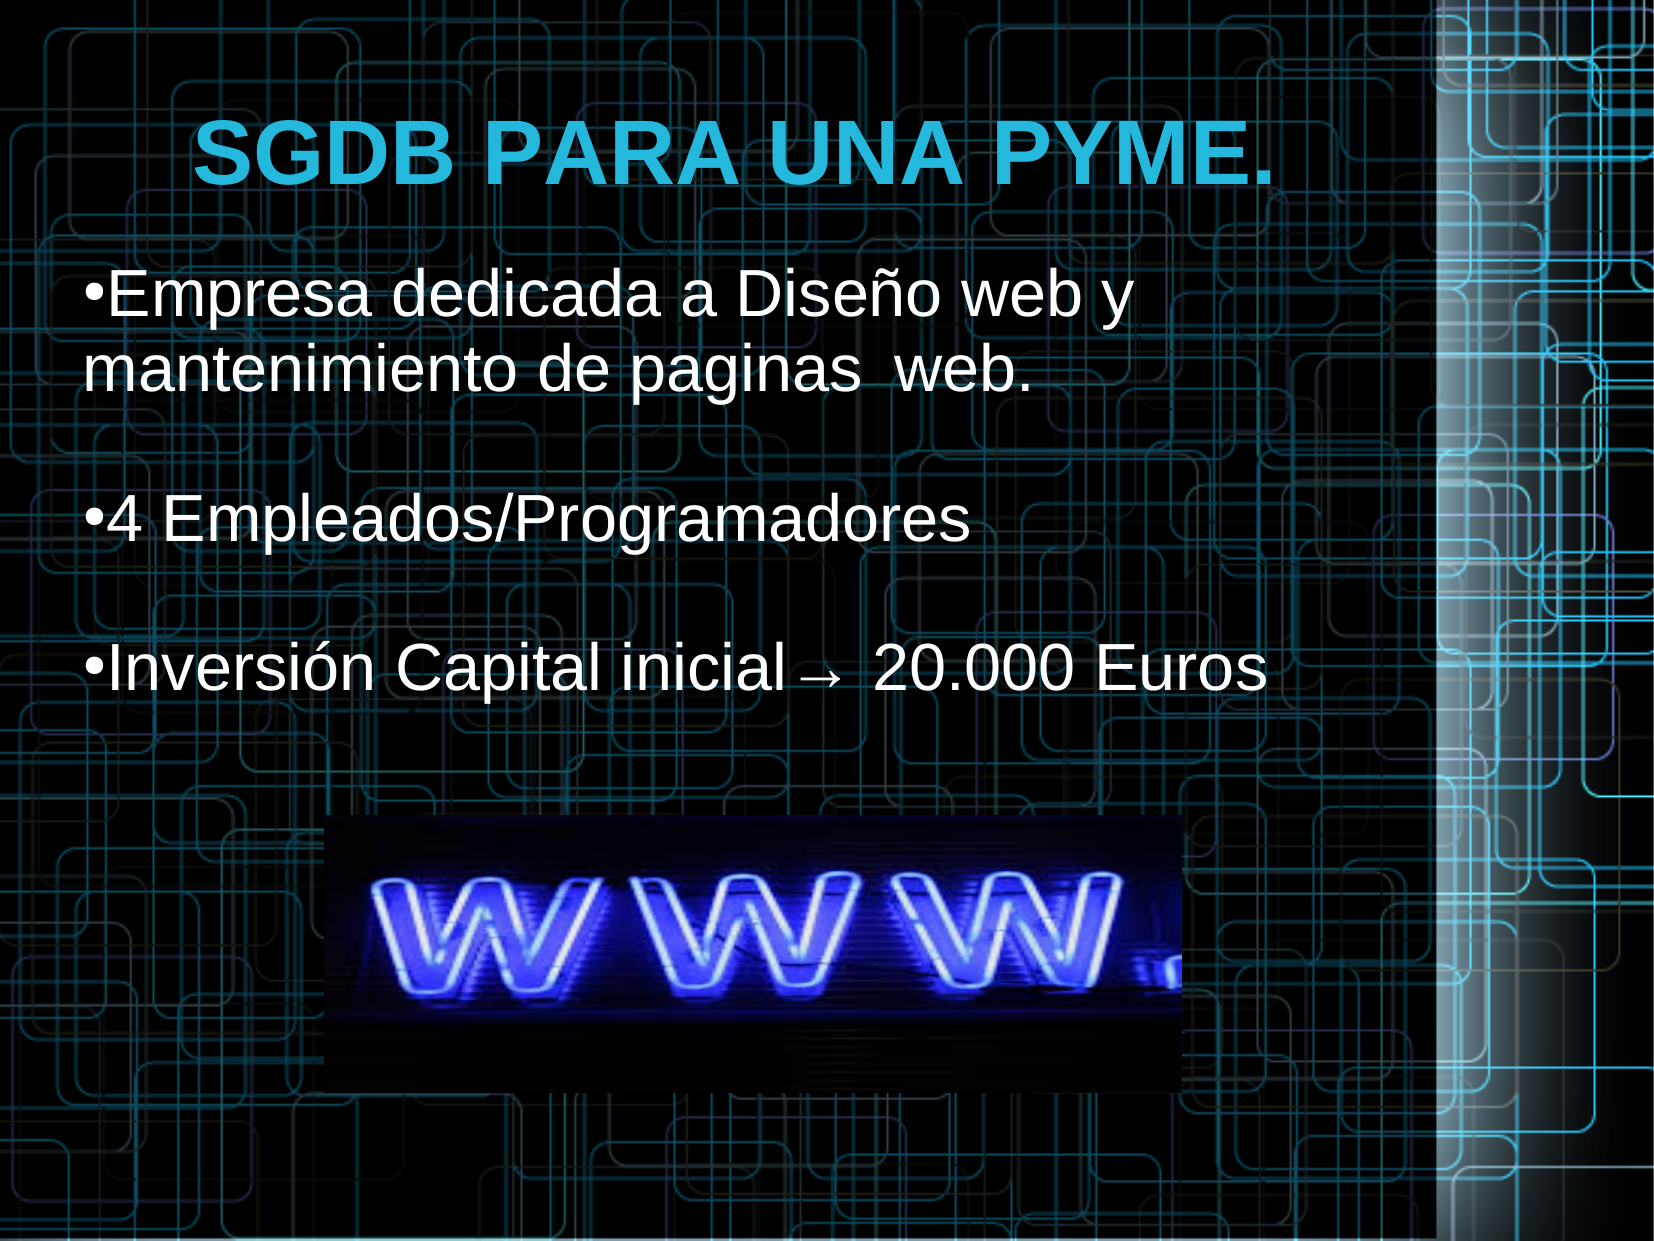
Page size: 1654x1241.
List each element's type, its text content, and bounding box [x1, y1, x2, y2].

subtitle Empresa dedicada a Diseño web y mantenimiento de paginas web. 4 Empleados/Programadores Inversión Capital inicial→ 20.000 Euros [82, 256, 1388, 1004]
picture [0, 0, 1654, 1241]
title SGDB PARA UNA PYME. [82, 49, 1388, 256]
